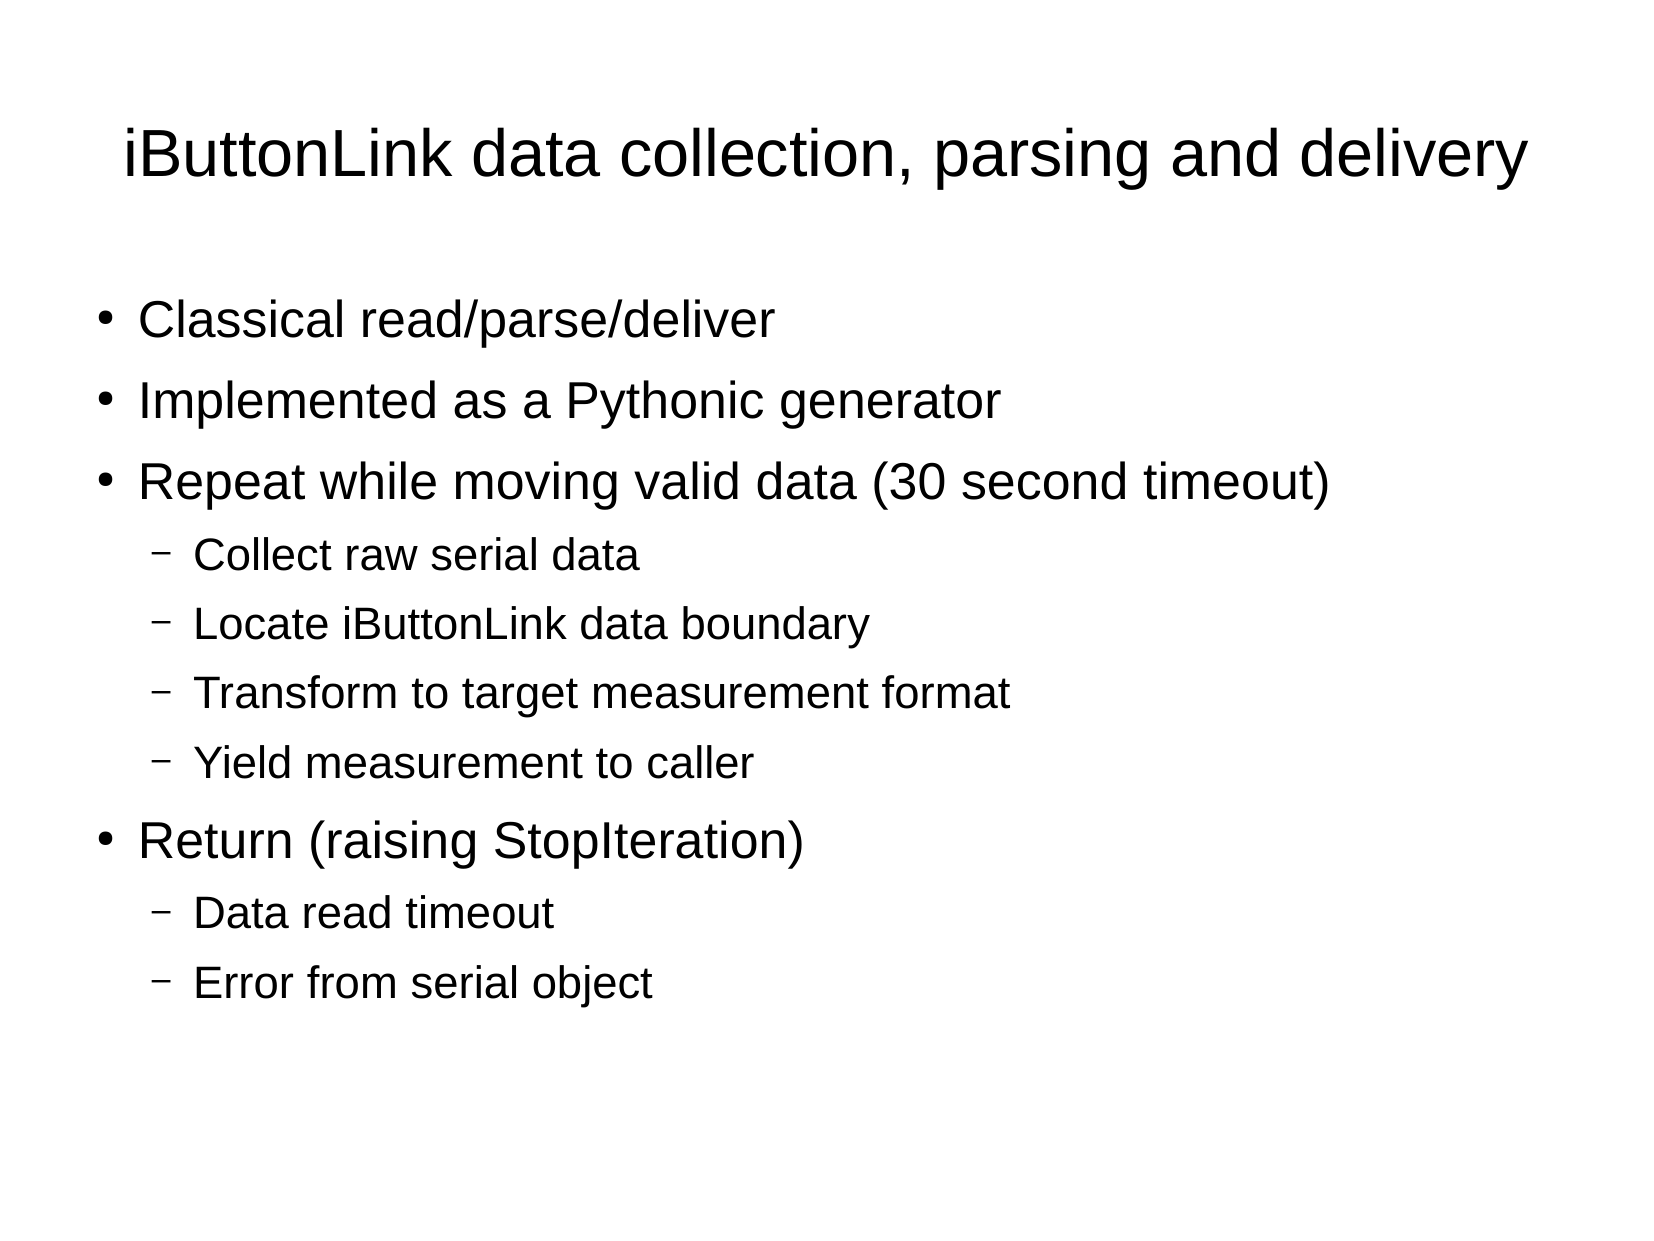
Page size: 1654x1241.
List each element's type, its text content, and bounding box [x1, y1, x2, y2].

title iButtonLink data collection, parsing and delivery [82, 49, 1571, 257]
list Classical read/parse/deliver Implemented as a Pythonic generator Repeat while moving valid data (30 second timeout) Collect raw serial data Locate iButtonLink data boundary Transform to target measurement format Yield measurement to caller Return (raising StopIteration) Data read timeout Error from serial object [82, 290, 1571, 1010]
